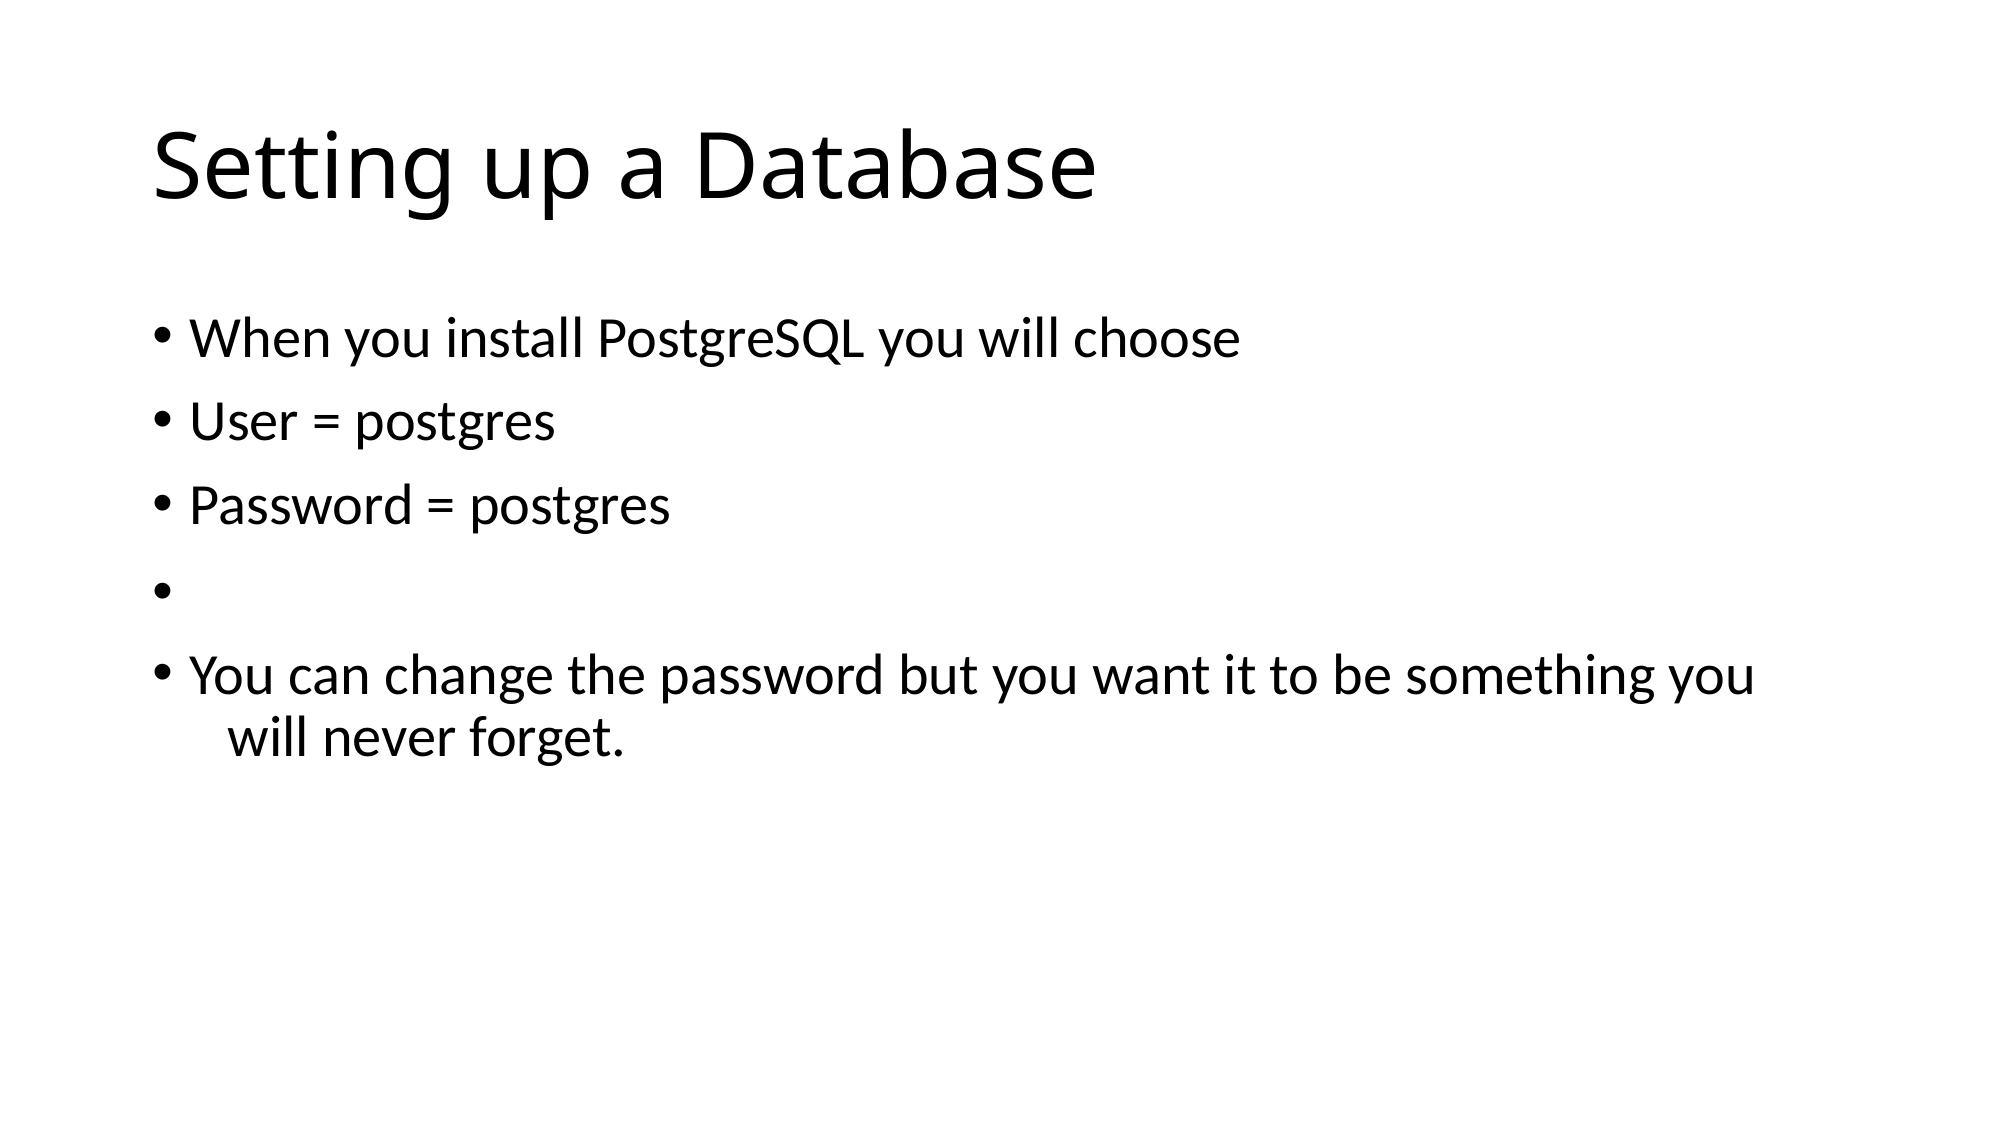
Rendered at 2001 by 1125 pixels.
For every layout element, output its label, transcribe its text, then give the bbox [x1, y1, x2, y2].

list When you install PostgreSQL you will choose User = postgres Password = postgres You can change the password but you want it to be something you will never forget. [137, 299, 1863, 1014]
title Setting up a Database [137, 59, 1863, 278]
